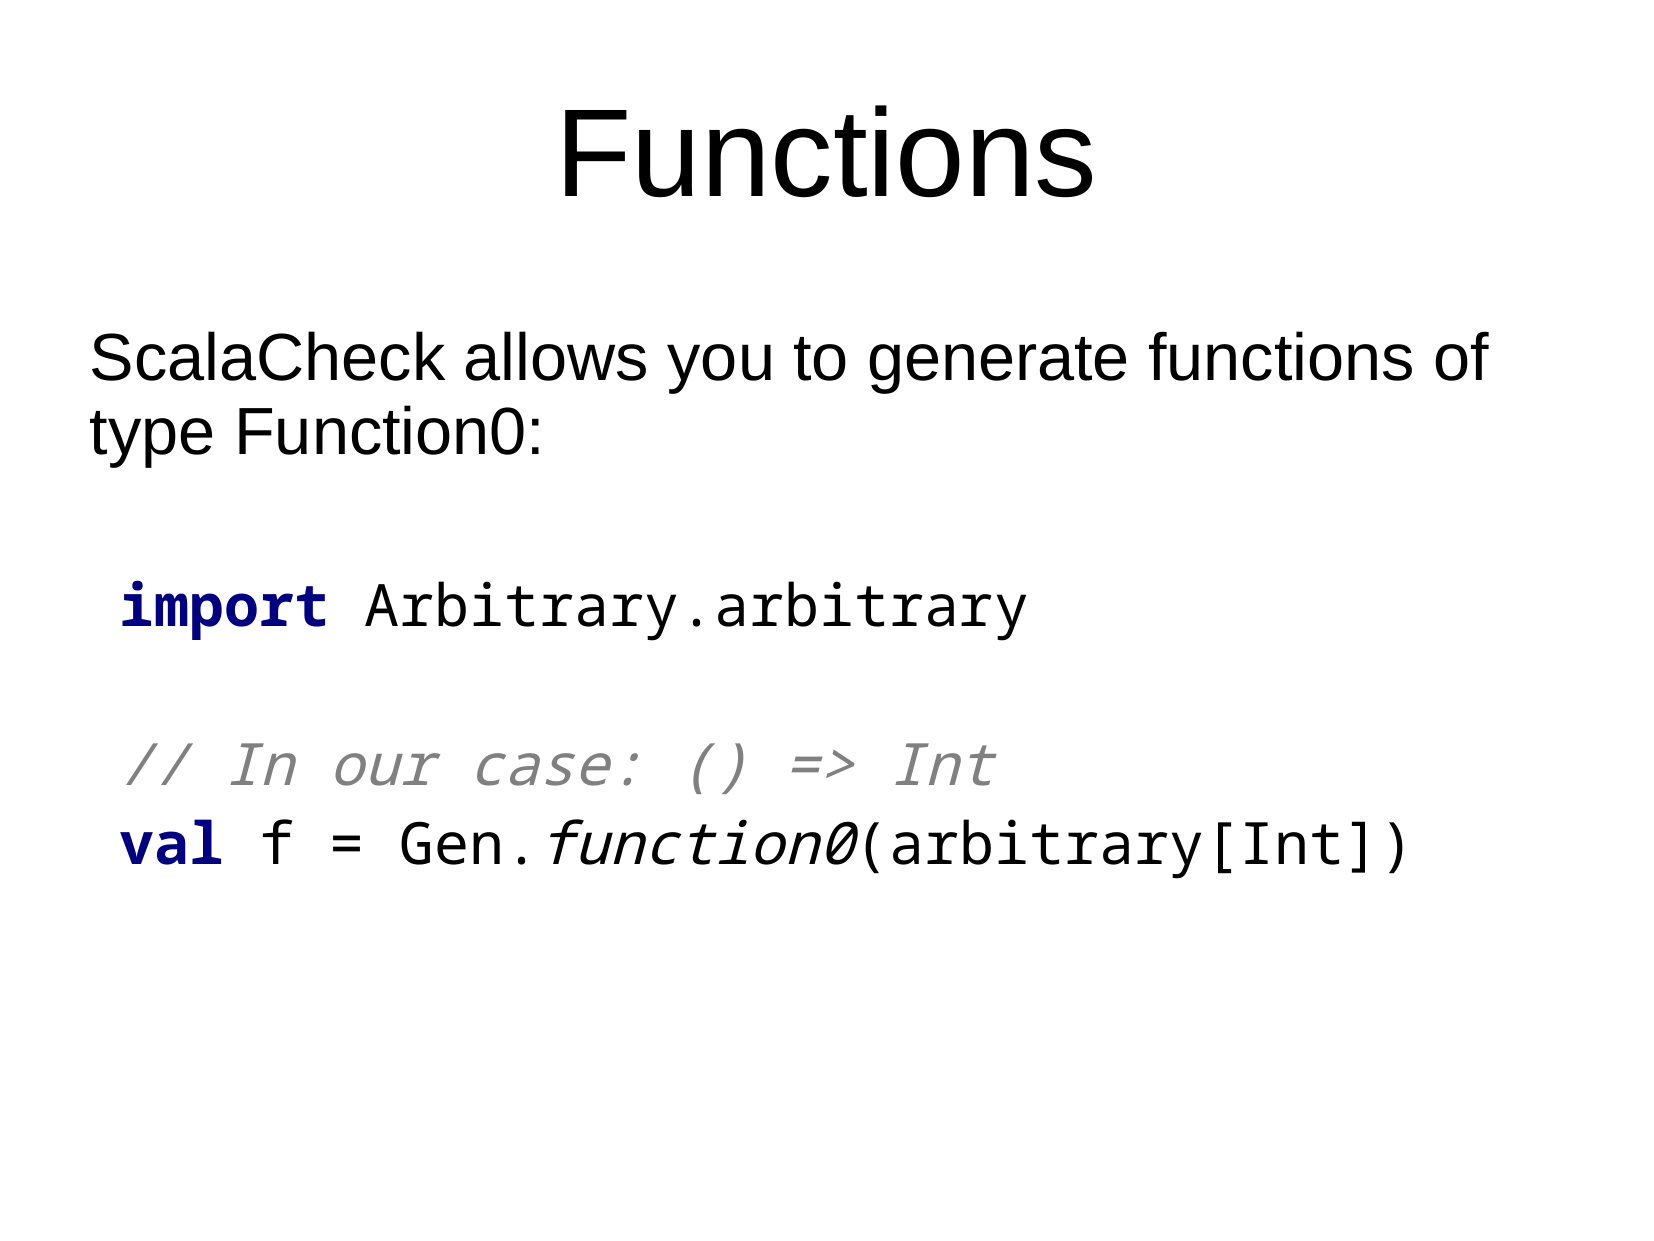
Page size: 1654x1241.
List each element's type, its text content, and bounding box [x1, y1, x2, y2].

text_box ScalaCheck allows you to generate functions of type Function0: [75, 312, 1561, 522]
title Functions [82, 49, 1571, 257]
text_box import Arbitrary.arbitrary // In our case: () => Int val f = Gen.function0(arbitrary[Int]) [104, 557, 1504, 933]
